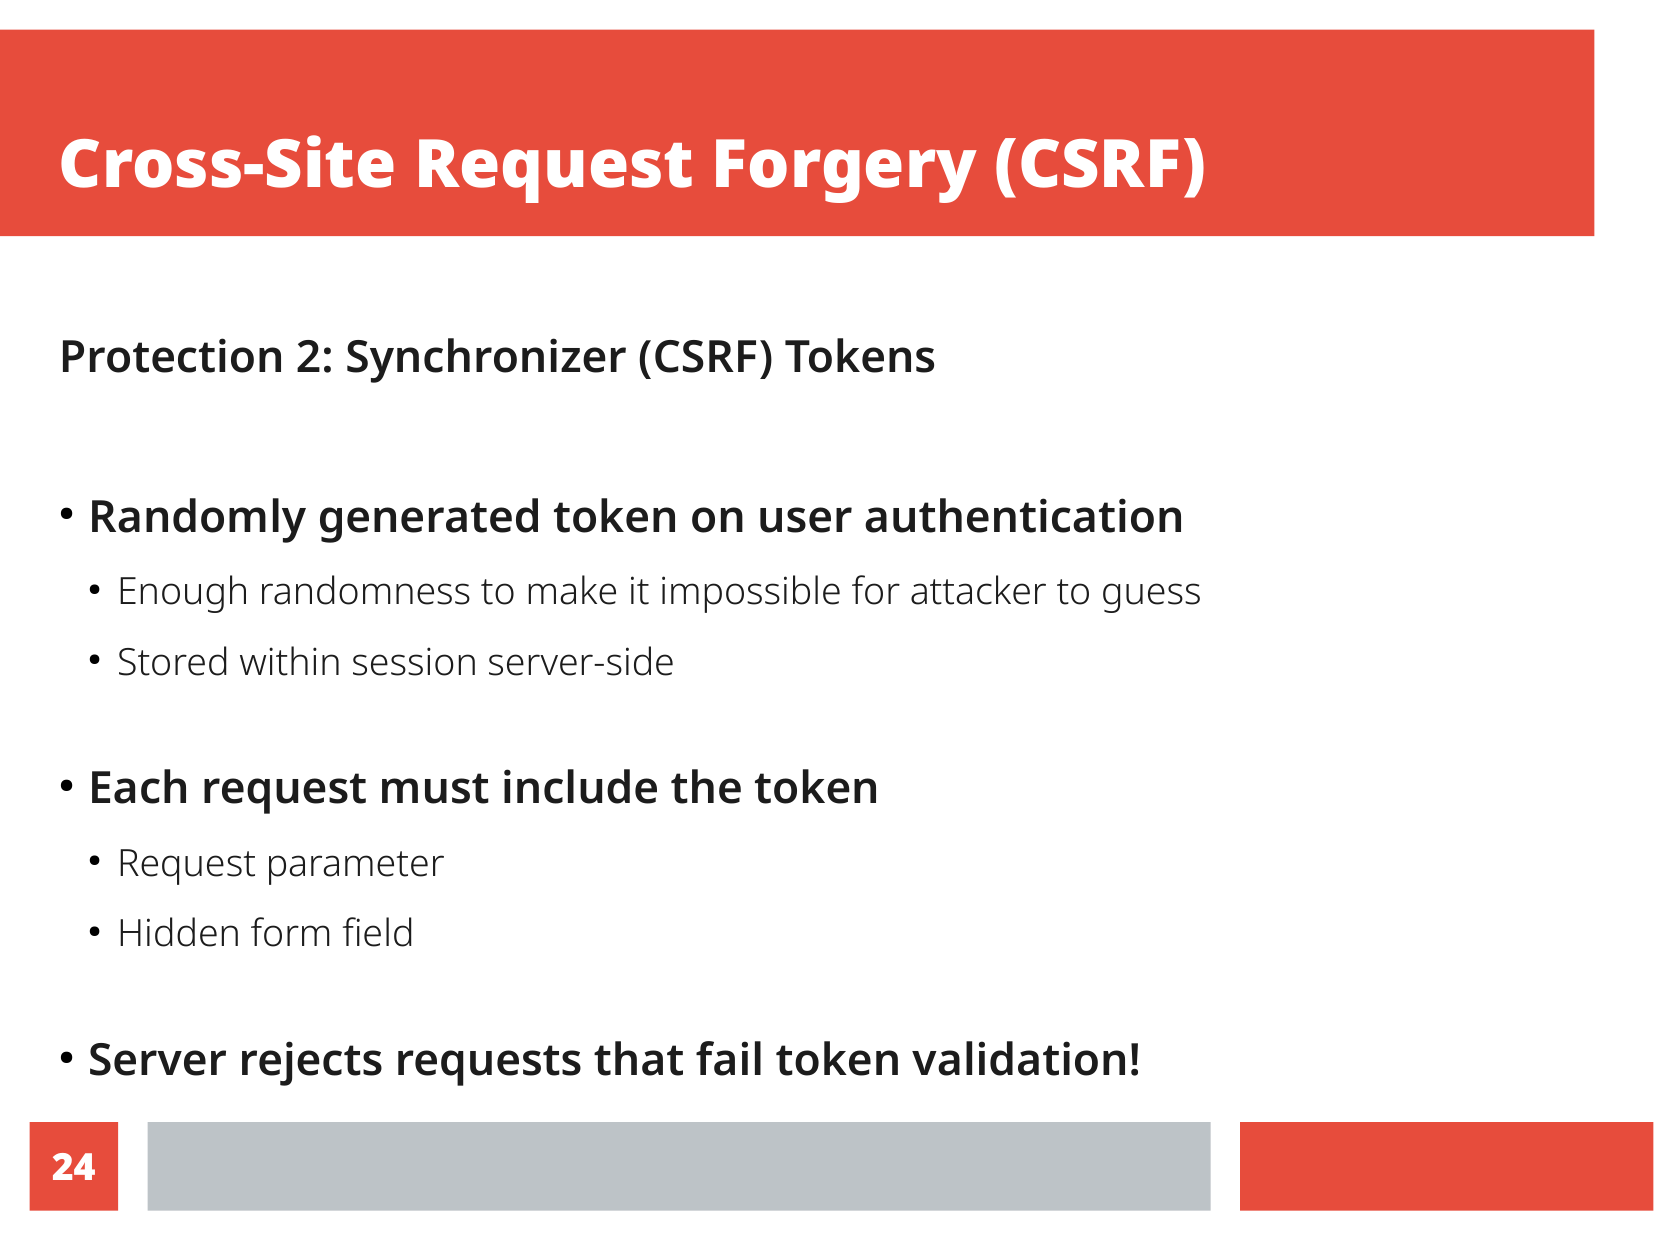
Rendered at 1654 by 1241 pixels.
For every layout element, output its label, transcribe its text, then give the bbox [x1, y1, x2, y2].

title Cross-Site Request Forgery (CSRF) [59, 59, 1595, 207]
list Protection 2: Synchronizer (CSRF) Tokens Randomly generated token on user authentication Enough randomness to make it impossible for attacker to guess Stored within session server-side Each request must include the token Request parameter Hidden form field Server rejects requests that fail token validation! [59, 324, 1565, 1093]
